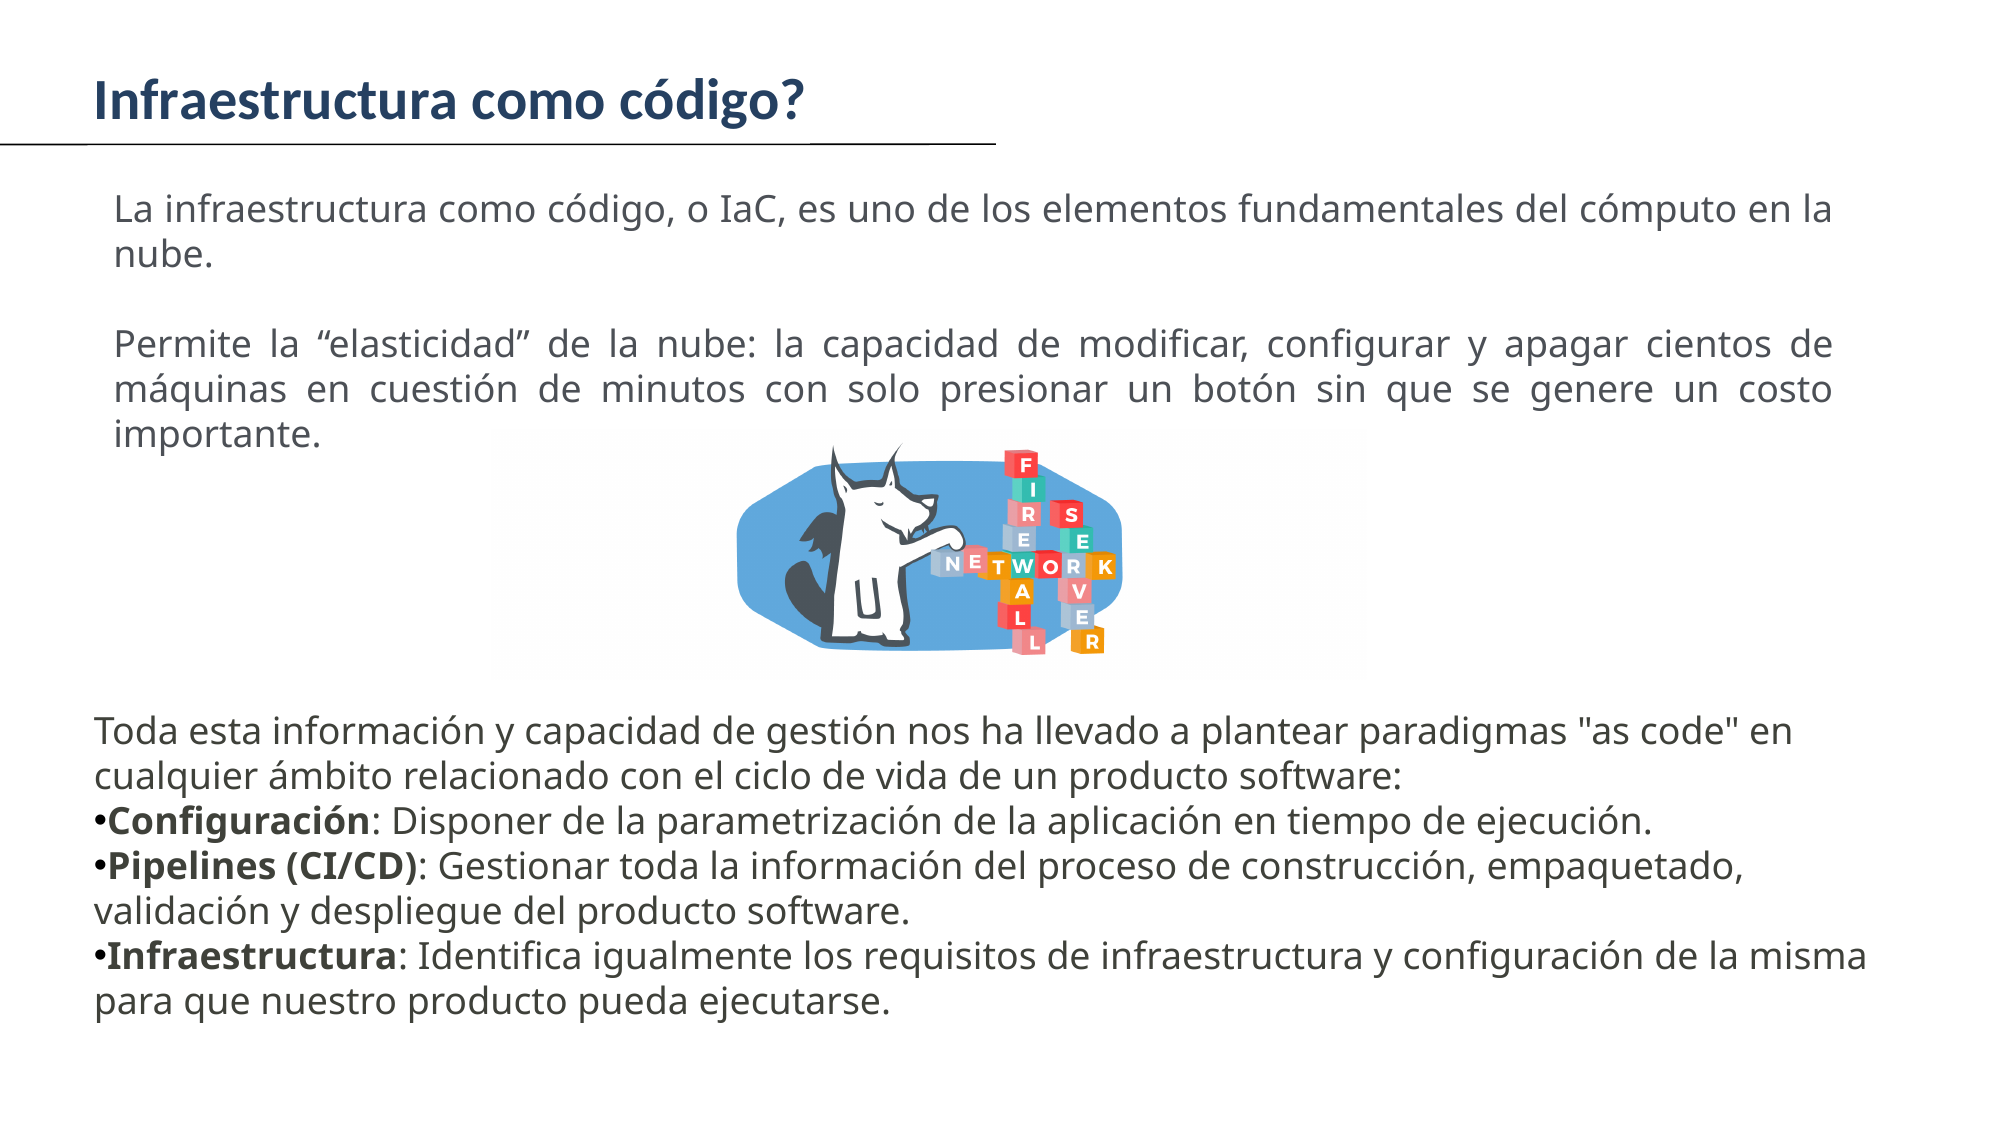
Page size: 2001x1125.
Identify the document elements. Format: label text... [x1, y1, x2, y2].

text_box Toda esta información y capacidad de gestión nos ha llevado a plantear paradigmas "as code" en cualquier ámbito relacionado con el ciclo de vida de un producto software: Configuración: Disponer de la parametrización de la aplicación en tiempo de ejecución. Pipelines (CI/CD): Gestionar toda la información del proceso de construcción, empaquetado, validación y despliegue del producto software. Infraestructura: Identifica igualmente los requisitos de infraestructura y configuración de la misma para que nuestro producto pueda ejecutarse. [79, 700, 1945, 1030]
picture [491, 429, 1367, 680]
text_box Infraestructura como código? [79, 53, 1085, 139]
text_box La infraestructura como código, o IaC, es uno de los elementos fundamentales del cómputo en la nube. Permite la “elasticidad” de la nube: la capacidad de modificar, configurar y apagar cientos de máquinas en cuestión de minutos con solo presionar un botón sin que se genere un costo importante. [98, 178, 1928, 463]
